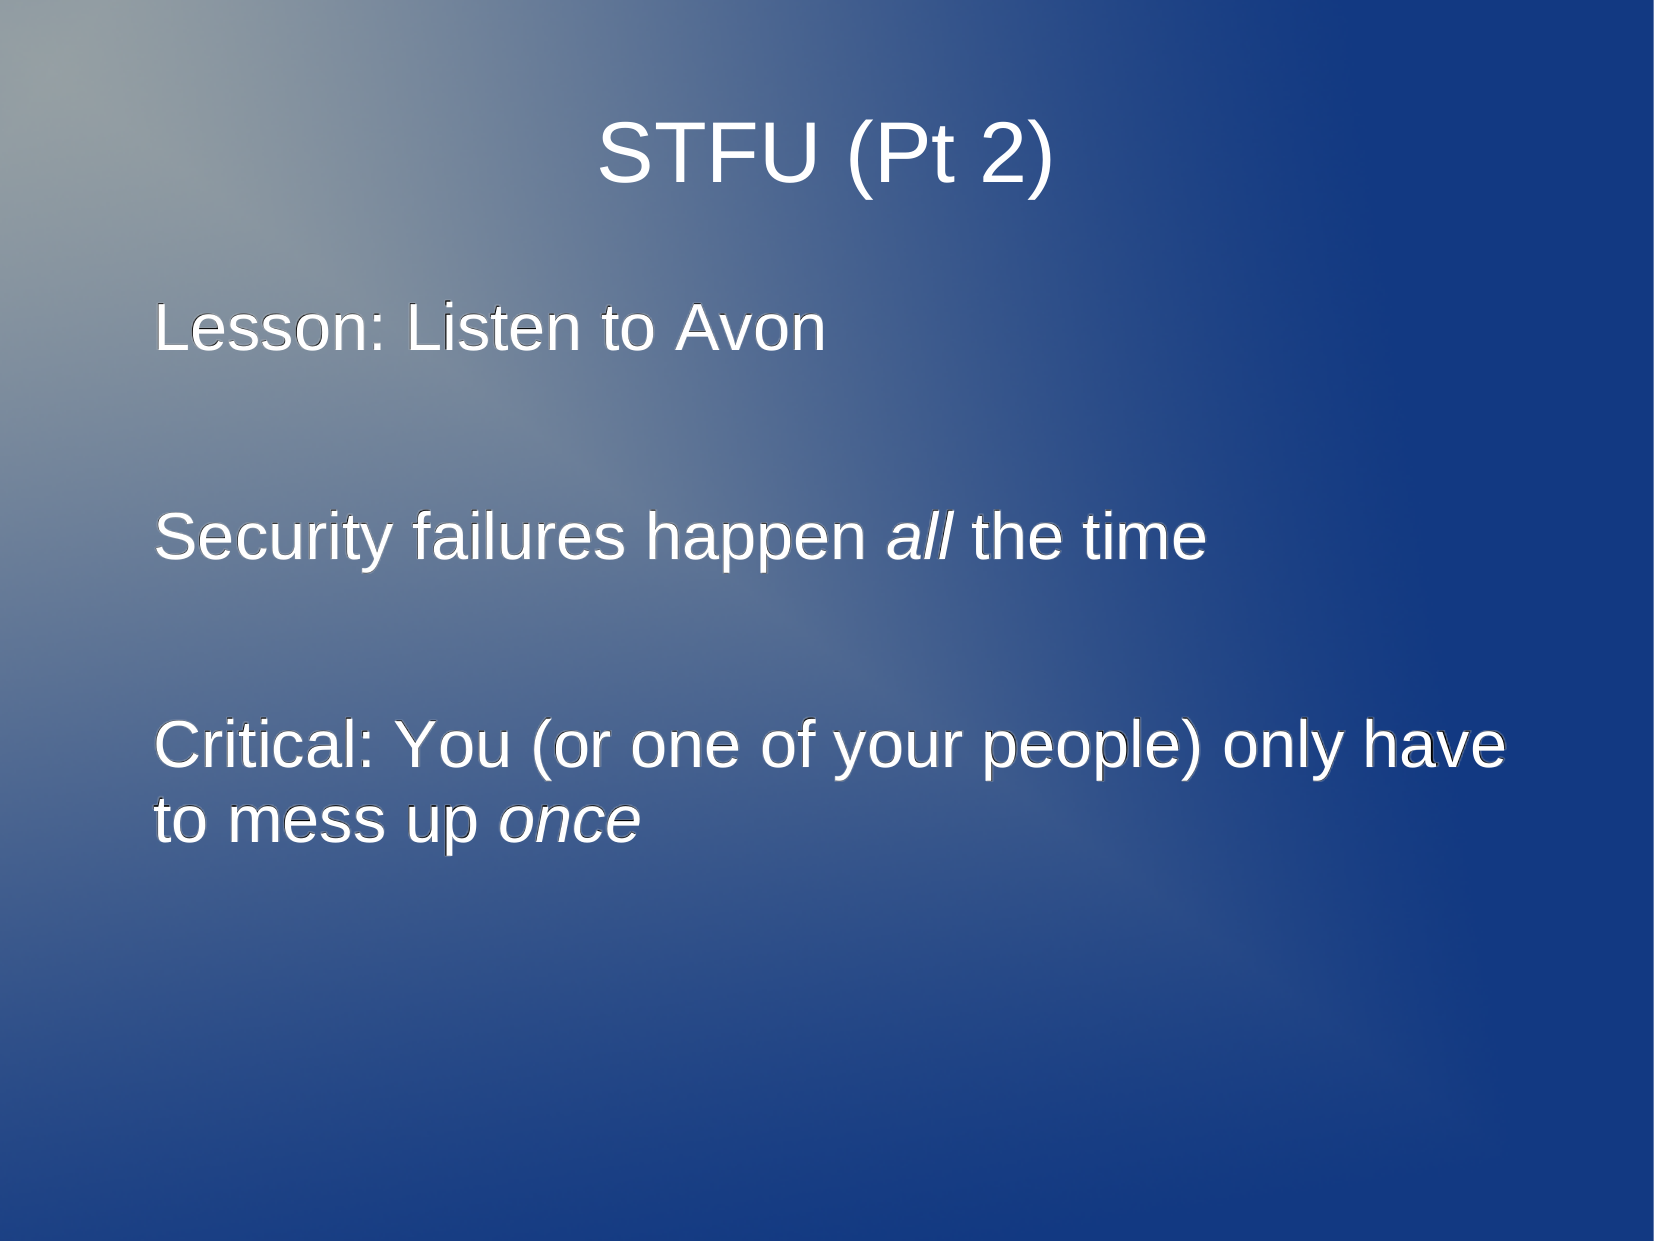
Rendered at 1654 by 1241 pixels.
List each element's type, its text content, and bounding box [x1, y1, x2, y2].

list Lesson: Listen to Avon Security failures happen all the time Critical: You (or one of your people) only have to mess up once [82, 290, 1571, 1010]
picture [0, 0, 1654, 1241]
title STFU (Pt 2) [82, 49, 1571, 257]
